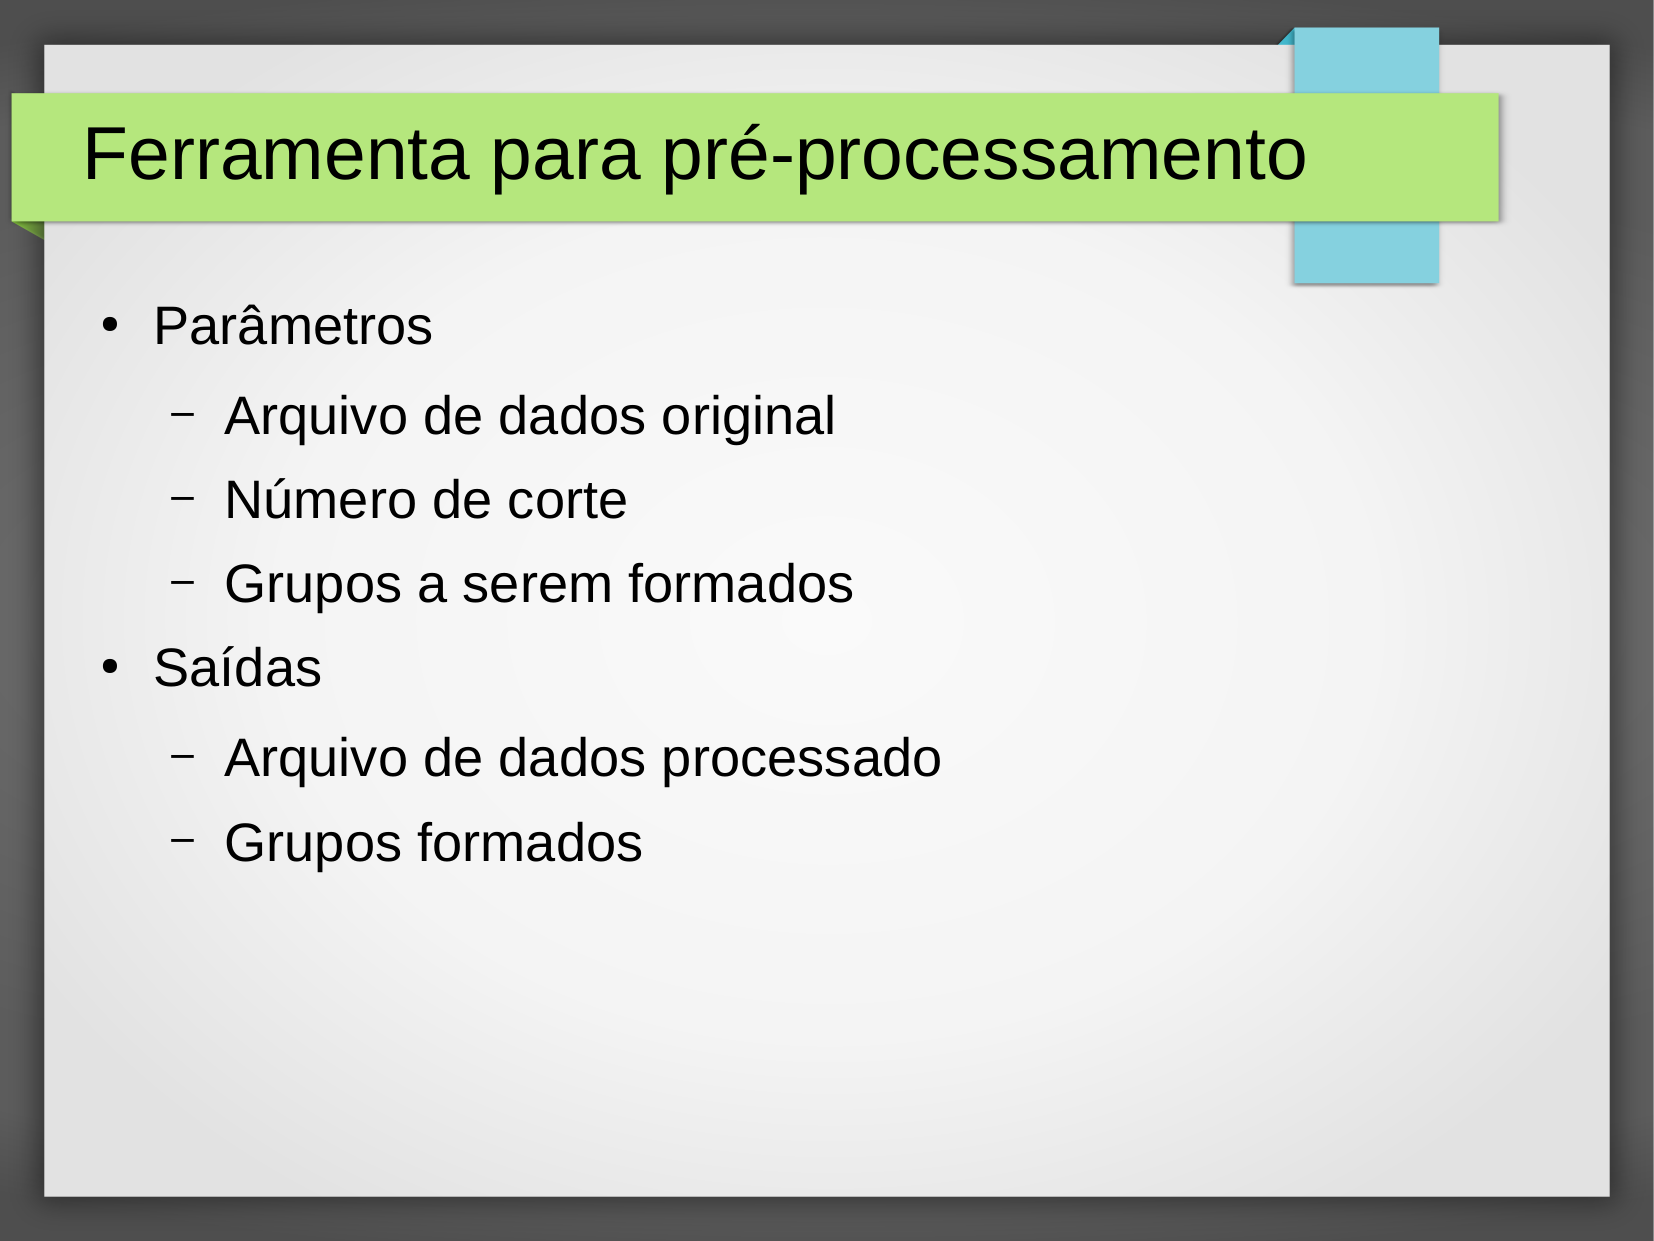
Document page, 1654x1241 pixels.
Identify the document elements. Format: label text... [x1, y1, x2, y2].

list Parâmetros Arquivo de dados original Número de corte Grupos a serem formados Saídas Arquivo de dados processado Grupos formados [82, 295, 1571, 1015]
picture [0, 0, 1654, 1241]
title Ferramenta para pré-processamento [82, 69, 1347, 238]
